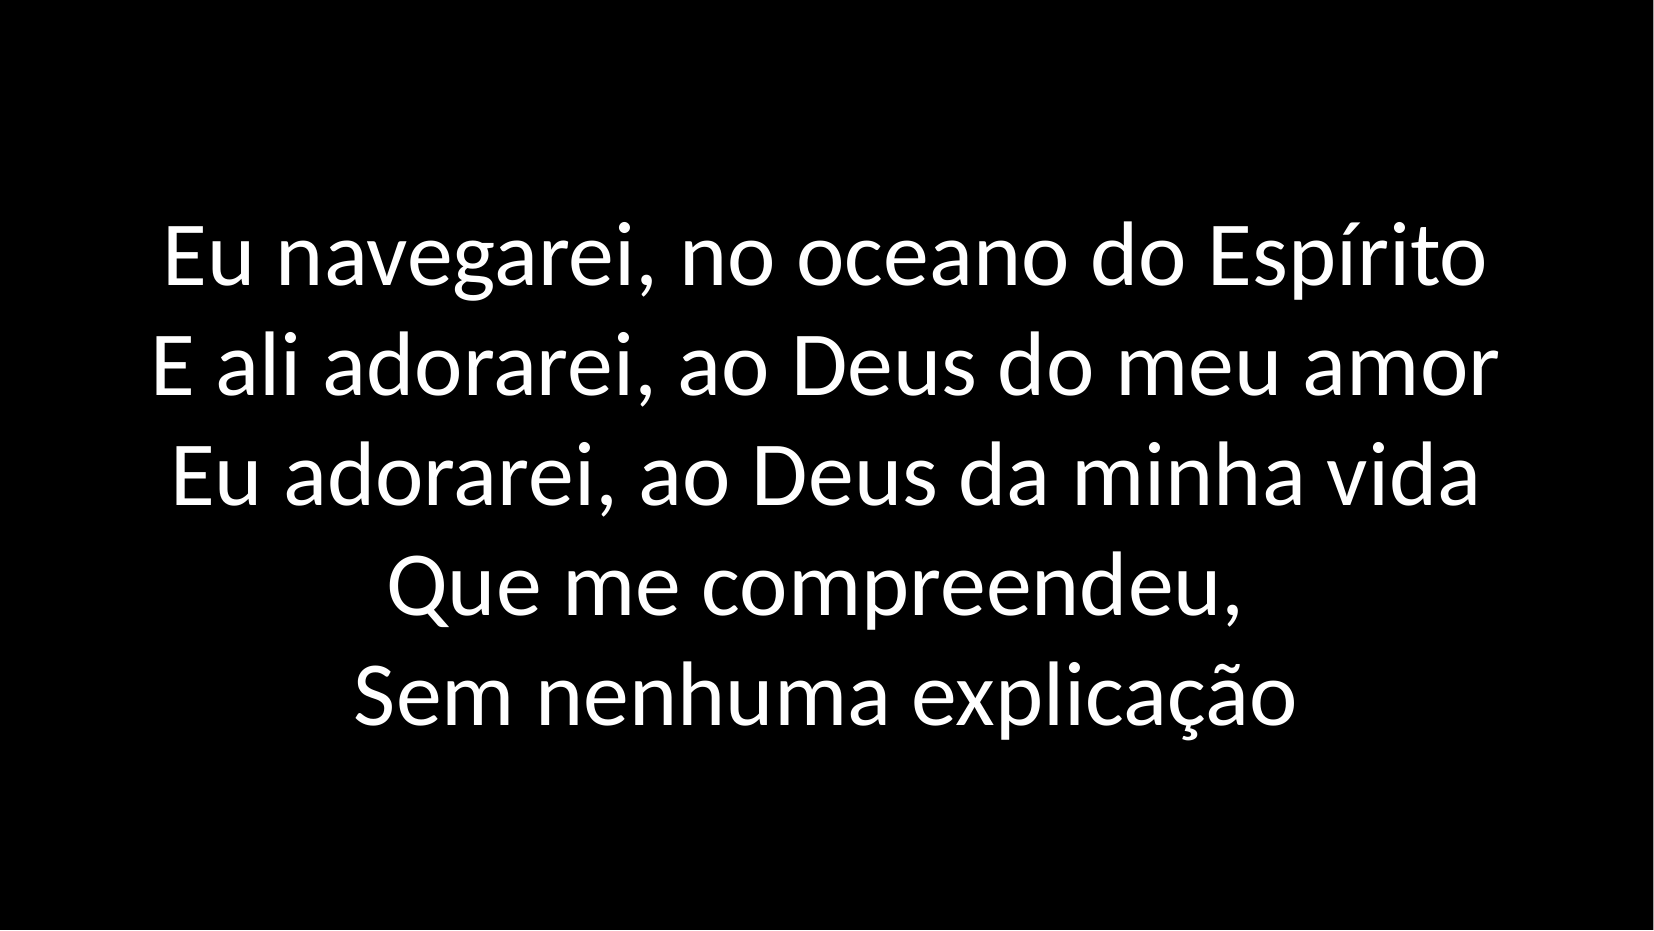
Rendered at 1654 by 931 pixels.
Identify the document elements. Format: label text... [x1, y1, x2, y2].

title Eu navegarei, no oceano do Espírito E ali adorarei, ao Deus do meu amor Eu adorarei, ao Deus da minha vida Que me compreendeu, Sem nenhuma explicação [38, 37, 1615, 901]
